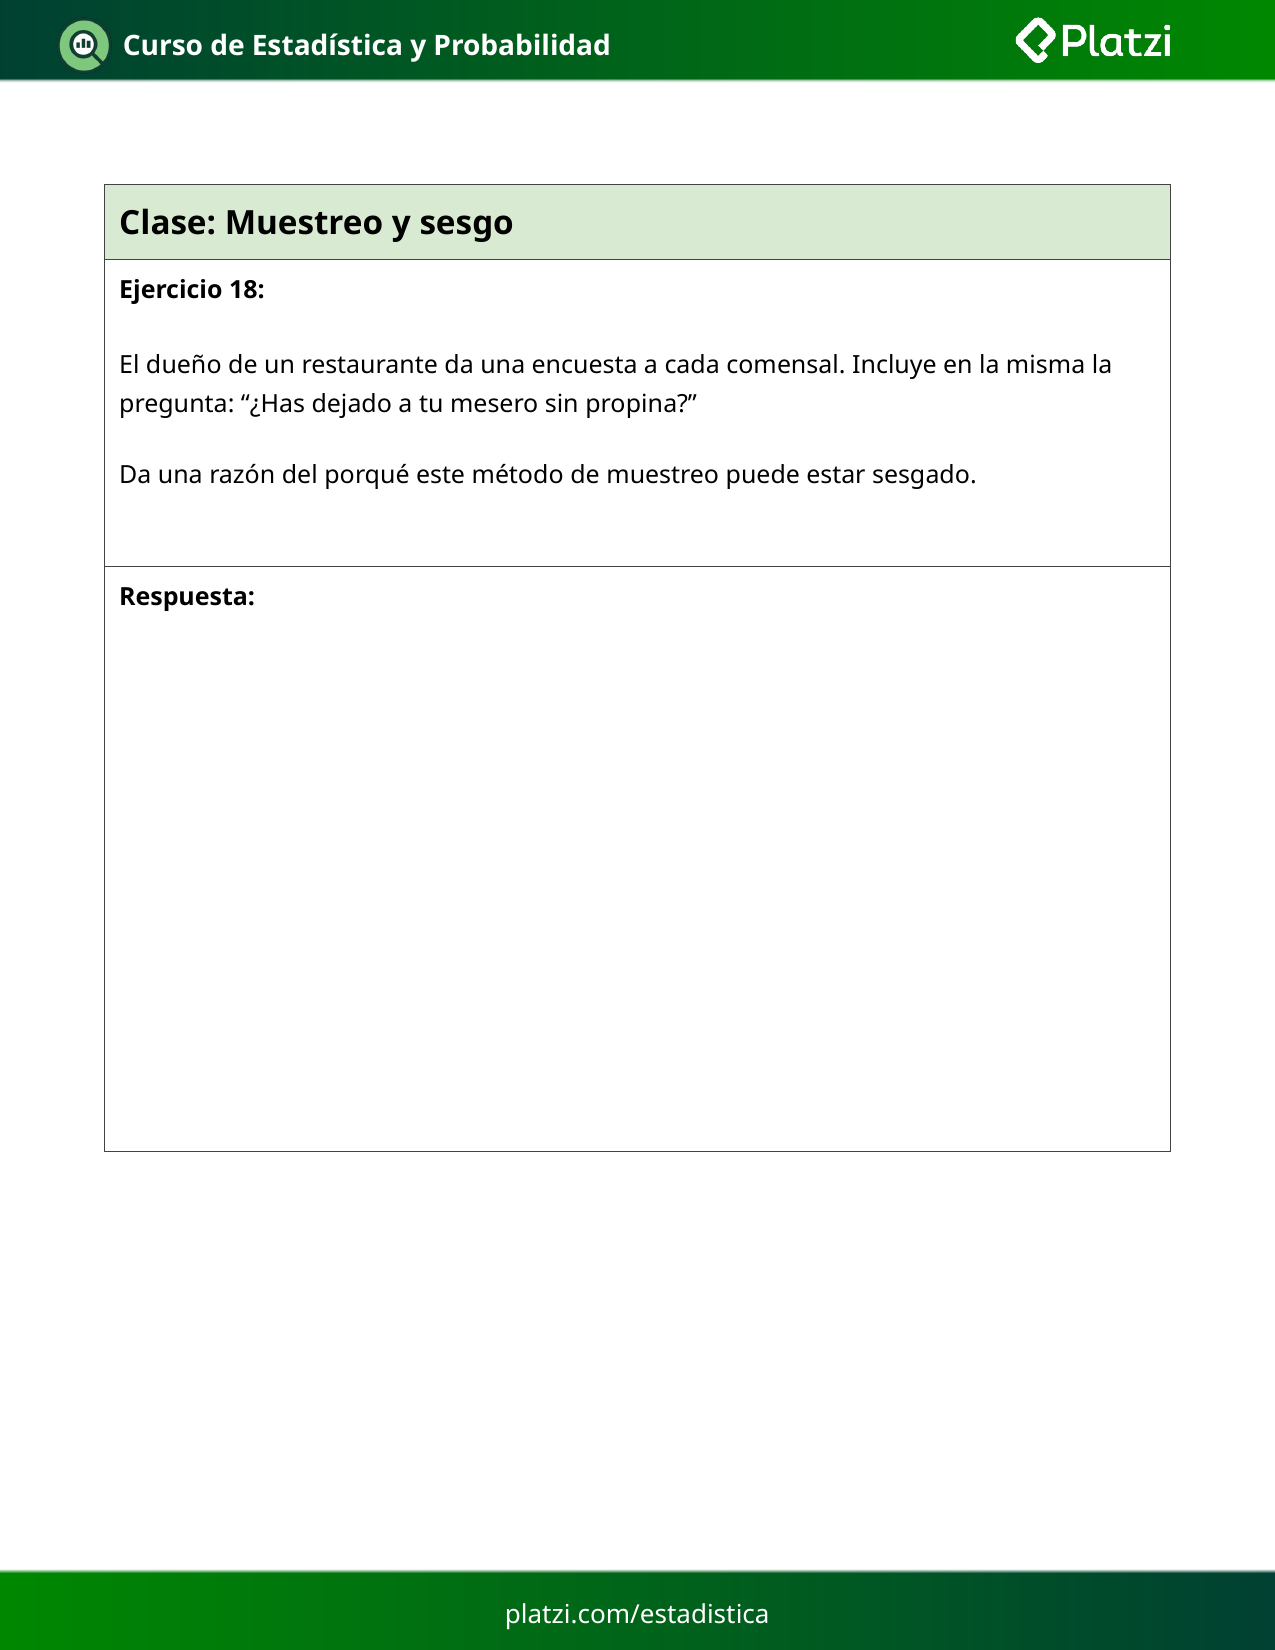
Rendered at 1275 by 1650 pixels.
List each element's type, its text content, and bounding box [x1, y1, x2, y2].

title Curso de Estadística y Probabilidad [101, 6, 976, 86]
table_header Clase: Muestreo y sesgo [105, 185, 1170, 259]
picture [0, 0, 1275, 1650]
subtitle platzi.com/estadistica [200, 1571, 1075, 1650]
table_cell Ejercicio 18: El dueño de un restaurante da una encuesta a cada comensal. Incluye en la misma la pregunta: “¿Has dejado a tu mesero sin propina?” Da una razón del porqué este método de muestreo puede estar sesgado. [105, 260, 1170, 566]
table_cell Respuesta: [105, 567, 1170, 1151]
